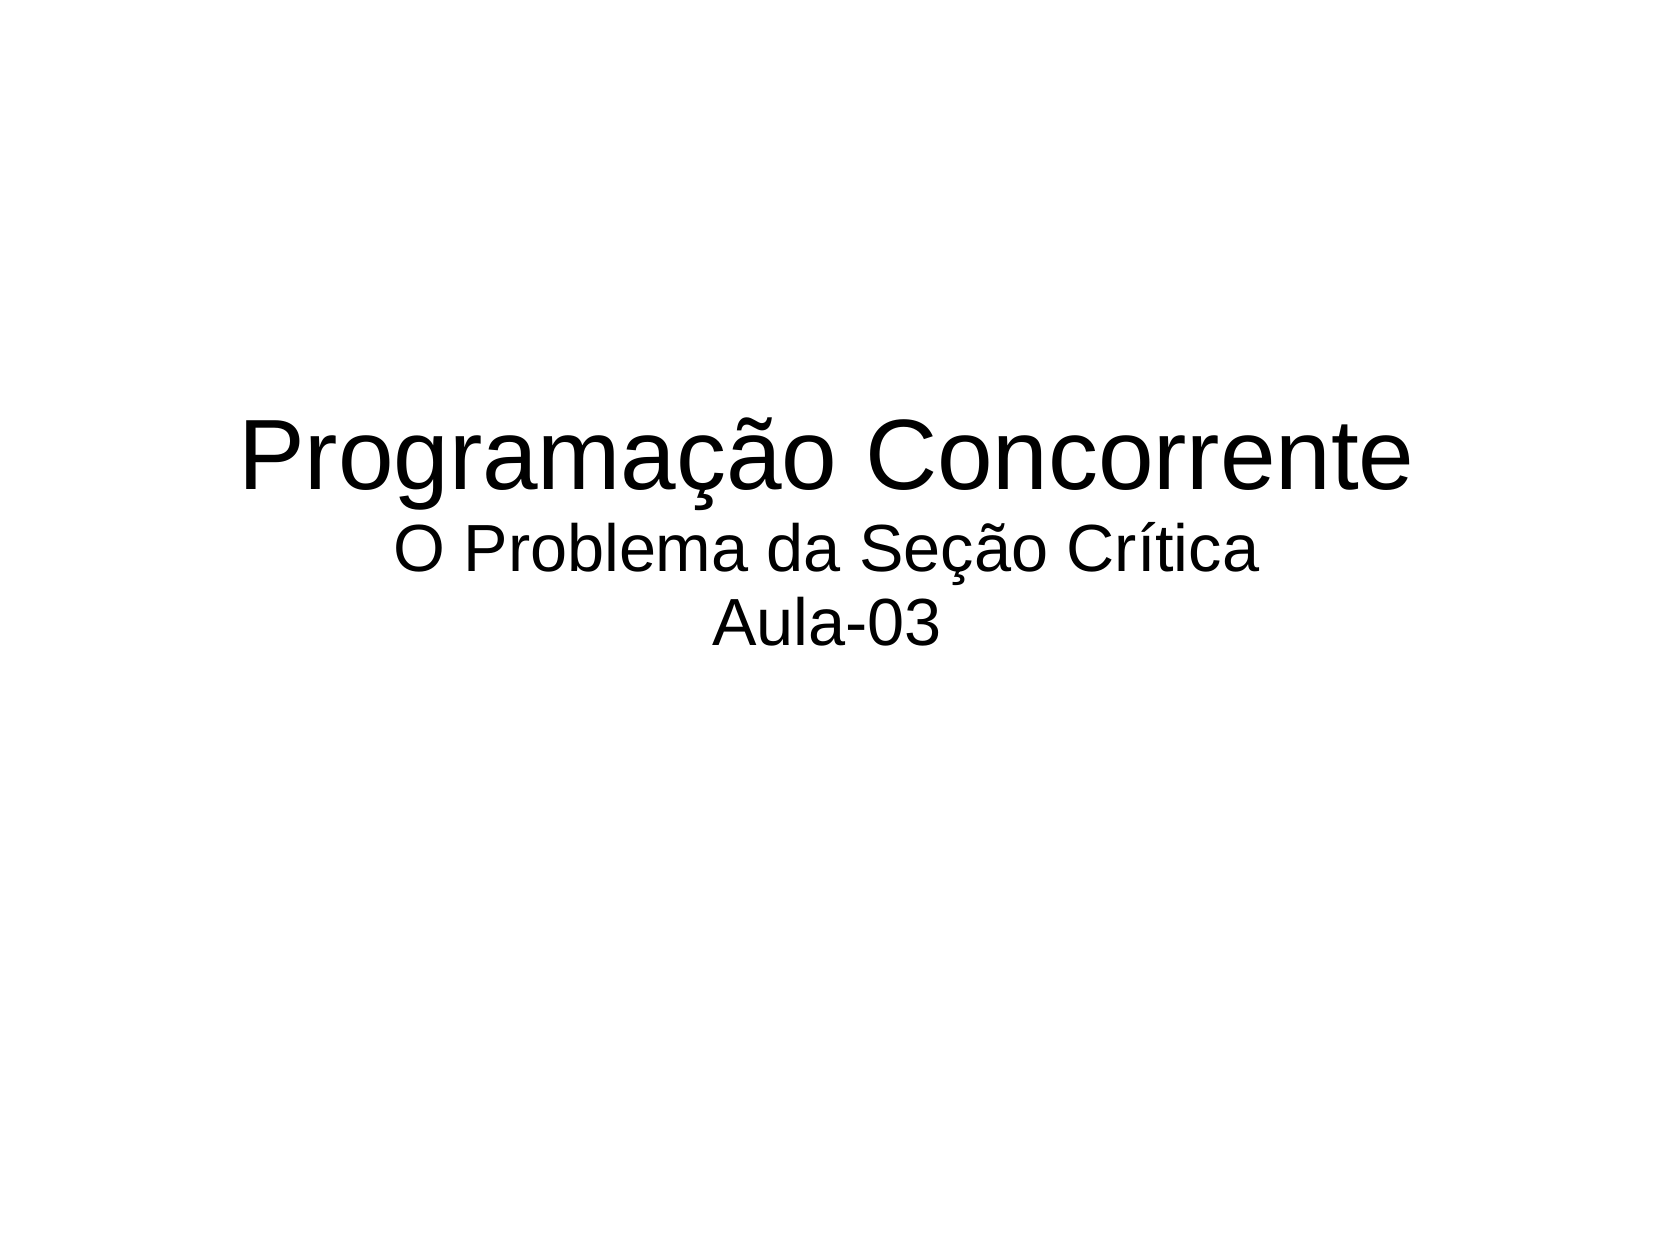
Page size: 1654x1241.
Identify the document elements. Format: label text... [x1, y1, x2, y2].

subtitle Programação Concorrente O Problema da Seção Crítica Aula-03 [82, 49, 1571, 1010]
